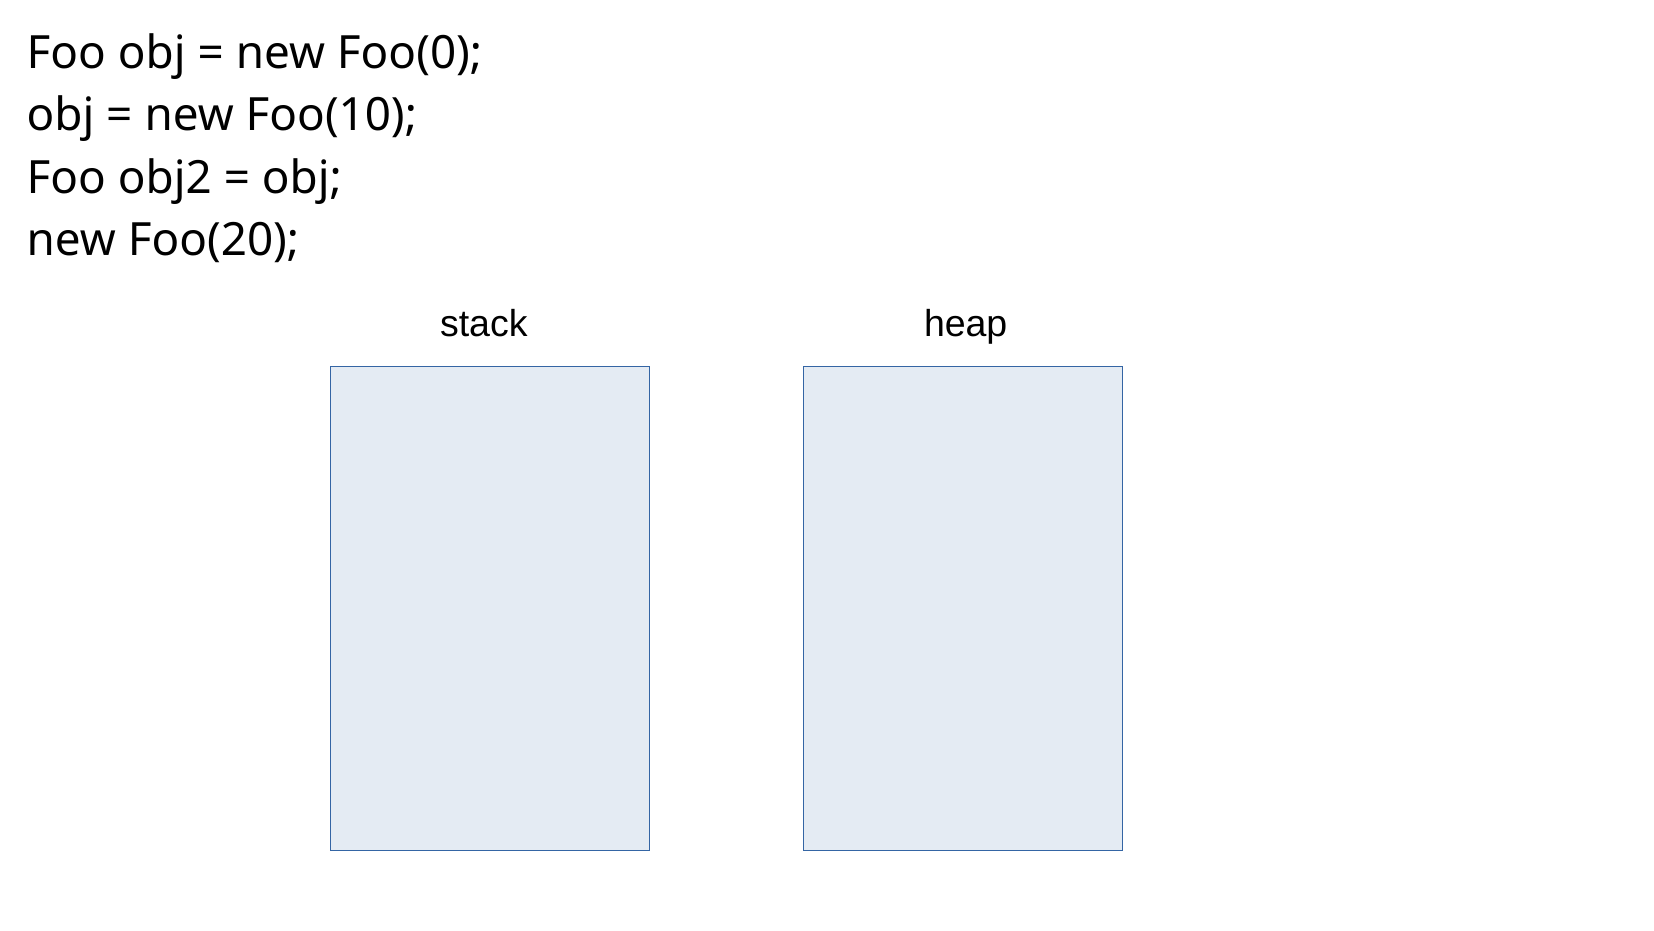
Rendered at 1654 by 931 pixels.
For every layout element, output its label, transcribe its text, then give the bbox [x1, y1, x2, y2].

text_box [803, 366, 1123, 851]
text_box [330, 366, 650, 851]
text_box stack [425, 295, 579, 353]
text_box Foo obj = new Foo(0); obj = new Foo(10); Foo obj2 = obj; new Foo(20); [11, 11, 1583, 349]
text_box heap [909, 295, 1040, 353]
